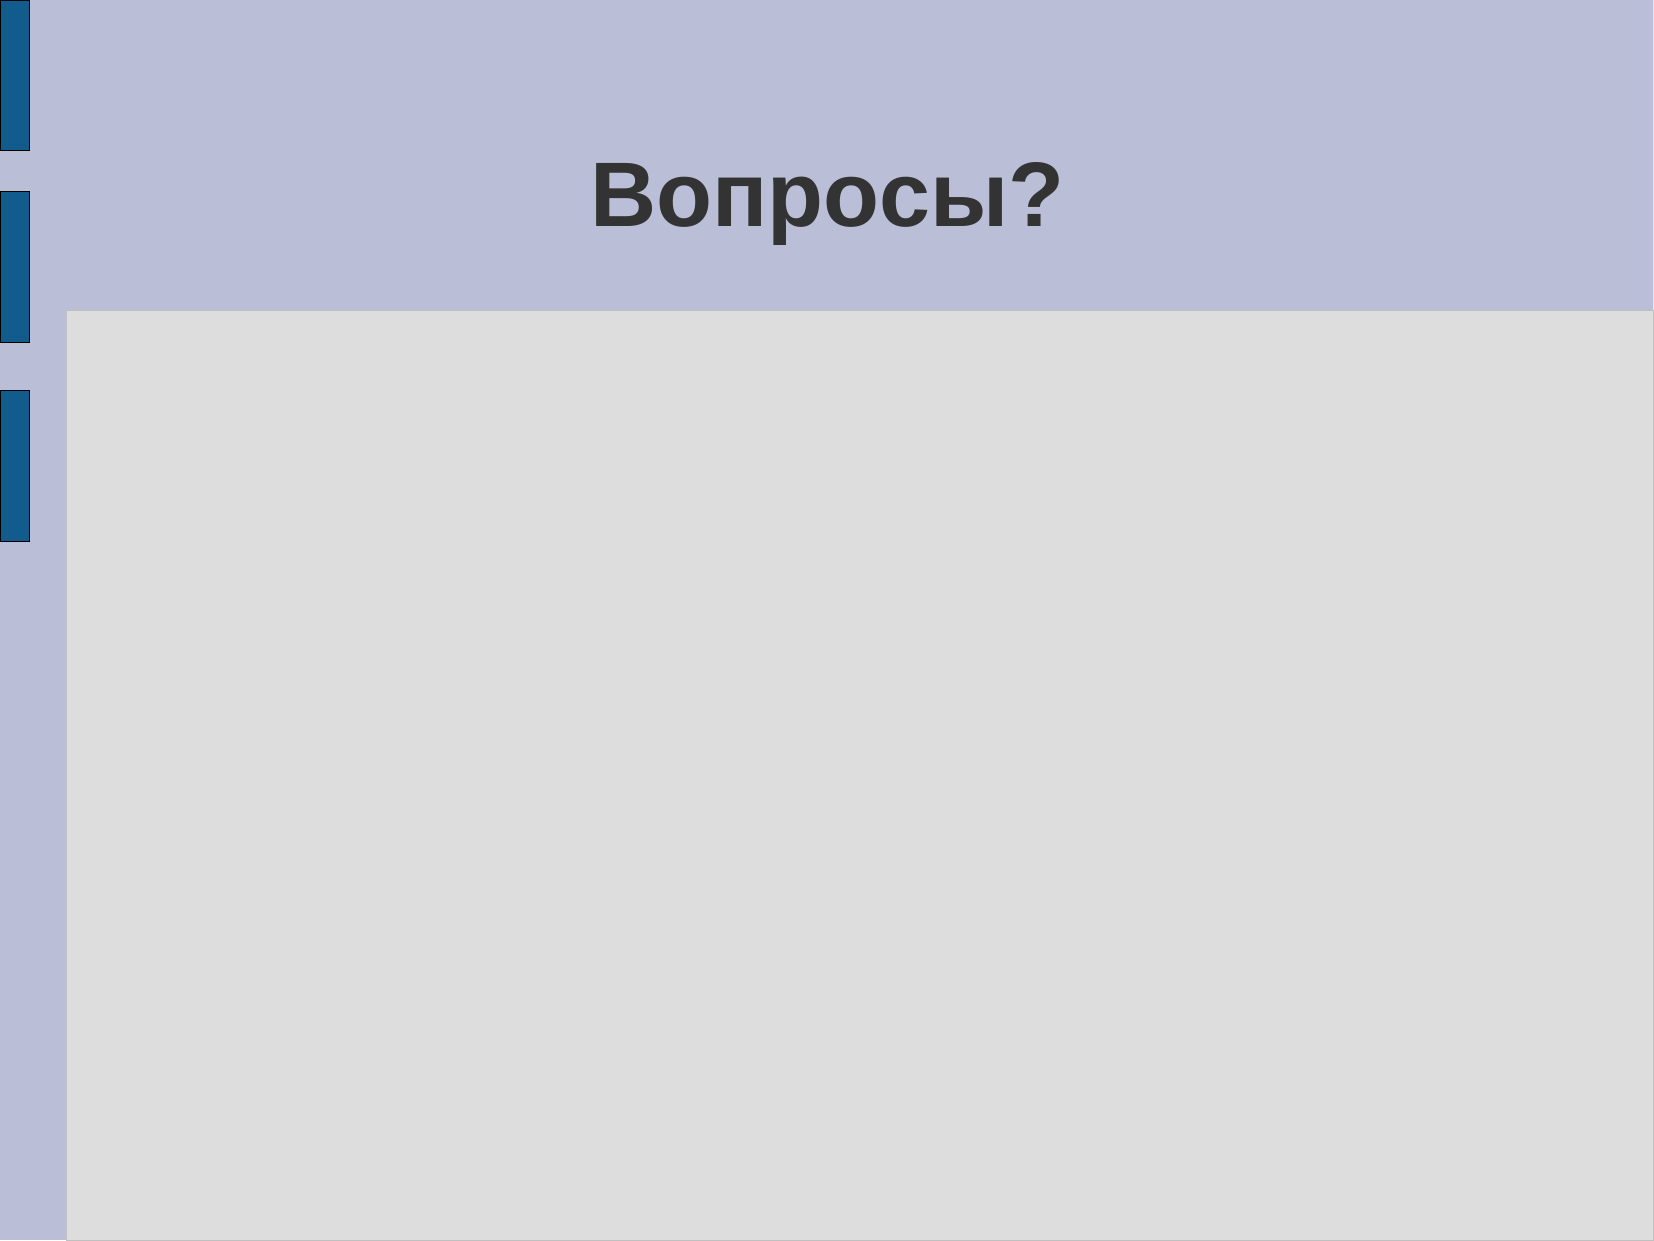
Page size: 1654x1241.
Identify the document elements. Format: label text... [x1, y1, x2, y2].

title Вопросы? [121, 98, 1534, 291]
